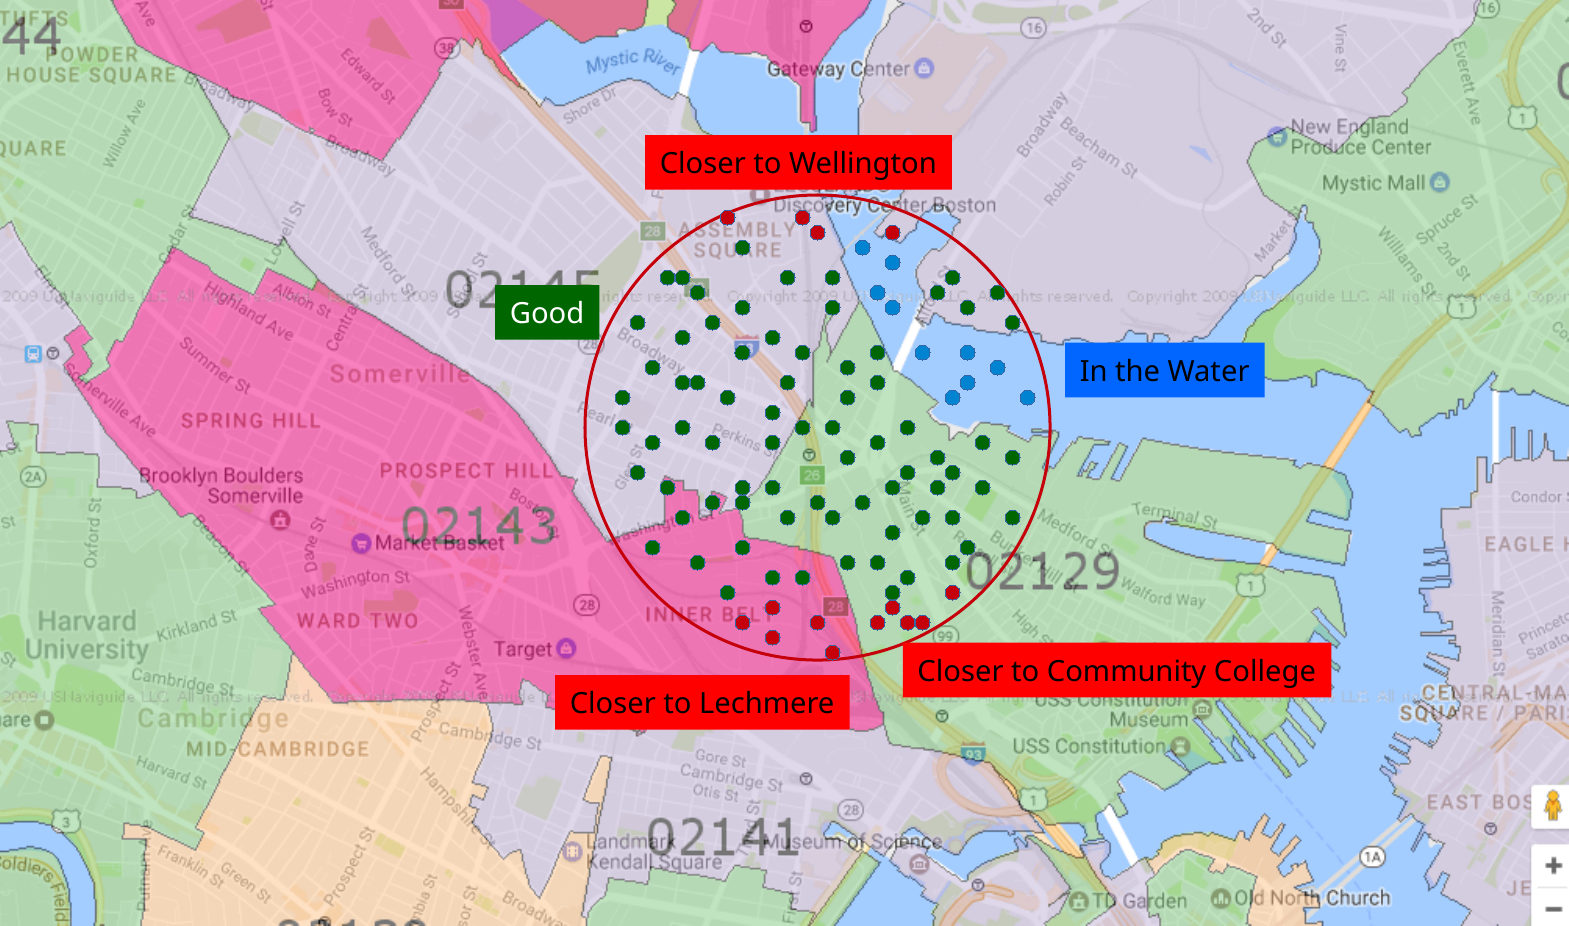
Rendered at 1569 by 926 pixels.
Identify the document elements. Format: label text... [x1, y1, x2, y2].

text_box [720, 210, 736, 226]
text_box [675, 510, 691, 526]
text_box [795, 345, 811, 361]
text_box [840, 555, 856, 571]
text_box [885, 585, 901, 616]
text_box [945, 390, 961, 406]
text_box [1020, 390, 1036, 406]
text_box [795, 420, 811, 436]
text_box [780, 375, 796, 391]
text_box [765, 630, 781, 646]
text_box [885, 525, 901, 541]
picture [0, 0, 1569, 926]
text_box [990, 285, 1006, 301]
text_box [765, 570, 781, 586]
text_box Closer to Community College [902, 642, 1316, 691]
text_box Closer to Wellington [645, 135, 945, 183]
text_box [765, 600, 781, 616]
text_box [615, 390, 631, 406]
text_box [945, 555, 961, 571]
text_box Good [495, 285, 596, 333]
text_box [840, 450, 856, 466]
text_box [675, 420, 691, 436]
text_box [630, 315, 646, 331]
text_box [795, 210, 811, 226]
text_box [765, 435, 781, 451]
text_box [960, 540, 976, 556]
text_box [735, 540, 751, 556]
text_box [885, 300, 901, 316]
text_box [840, 390, 856, 406]
text_box [825, 645, 841, 661]
text_box [915, 345, 931, 361]
text_box [915, 510, 931, 526]
text_box [870, 555, 886, 571]
text_box [900, 615, 931, 631]
text_box [735, 480, 751, 511]
text_box [660, 270, 691, 286]
text_box [885, 480, 901, 496]
text_box [690, 555, 706, 571]
text_box [780, 270, 796, 286]
text_box [990, 360, 1006, 376]
text_box In the Water [1065, 342, 1258, 391]
text_box [1005, 315, 1021, 331]
text_box [870, 375, 886, 391]
text_box [960, 300, 976, 316]
text_box [900, 465, 916, 481]
text_box [825, 300, 841, 316]
text_box [734, 345, 751, 361]
text_box [735, 300, 751, 316]
text_box [945, 465, 961, 481]
text_box [900, 570, 916, 586]
text_box [825, 270, 841, 286]
text_box Closer to Lechmere [555, 675, 840, 723]
text_box [960, 345, 976, 361]
text_box [675, 375, 706, 391]
text_box [615, 420, 631, 436]
text_box [855, 495, 871, 511]
text_box [720, 390, 736, 406]
text_box [855, 240, 871, 256]
text_box [870, 435, 886, 451]
text_box [930, 480, 946, 496]
text_box [735, 240, 751, 256]
text_box [810, 615, 826, 631]
text_box [810, 495, 826, 511]
text_box [870, 285, 886, 301]
text_box [945, 585, 961, 601]
text_box [1005, 450, 1021, 466]
text_box [810, 225, 826, 241]
text_box [765, 480, 781, 496]
text_box [885, 225, 901, 241]
text_box [975, 435, 991, 451]
text_box [765, 330, 781, 346]
text_box [825, 420, 841, 436]
text_box [930, 285, 946, 301]
text_box [705, 315, 721, 331]
text_box [960, 375, 976, 391]
text_box [945, 510, 961, 526]
text_box [705, 495, 721, 511]
text_box [1005, 510, 1021, 526]
text_box [690, 285, 706, 301]
text_box [675, 330, 691, 346]
text_box [900, 420, 916, 436]
text_box [660, 480, 676, 496]
text_box [765, 405, 781, 421]
text_box [780, 510, 796, 526]
text_box [870, 615, 886, 631]
text_box [645, 360, 661, 376]
text_box [795, 570, 811, 586]
text_box [930, 450, 946, 466]
text_box [840, 360, 856, 376]
text_box [975, 480, 991, 496]
text_box [720, 585, 736, 601]
text_box [645, 540, 661, 556]
text_box [945, 270, 961, 286]
text_box [630, 465, 646, 481]
text_box [735, 615, 751, 631]
text_box [885, 255, 901, 271]
text_box [645, 435, 661, 451]
text_box [870, 345, 886, 361]
text_box [825, 510, 841, 526]
text_box [705, 435, 721, 451]
